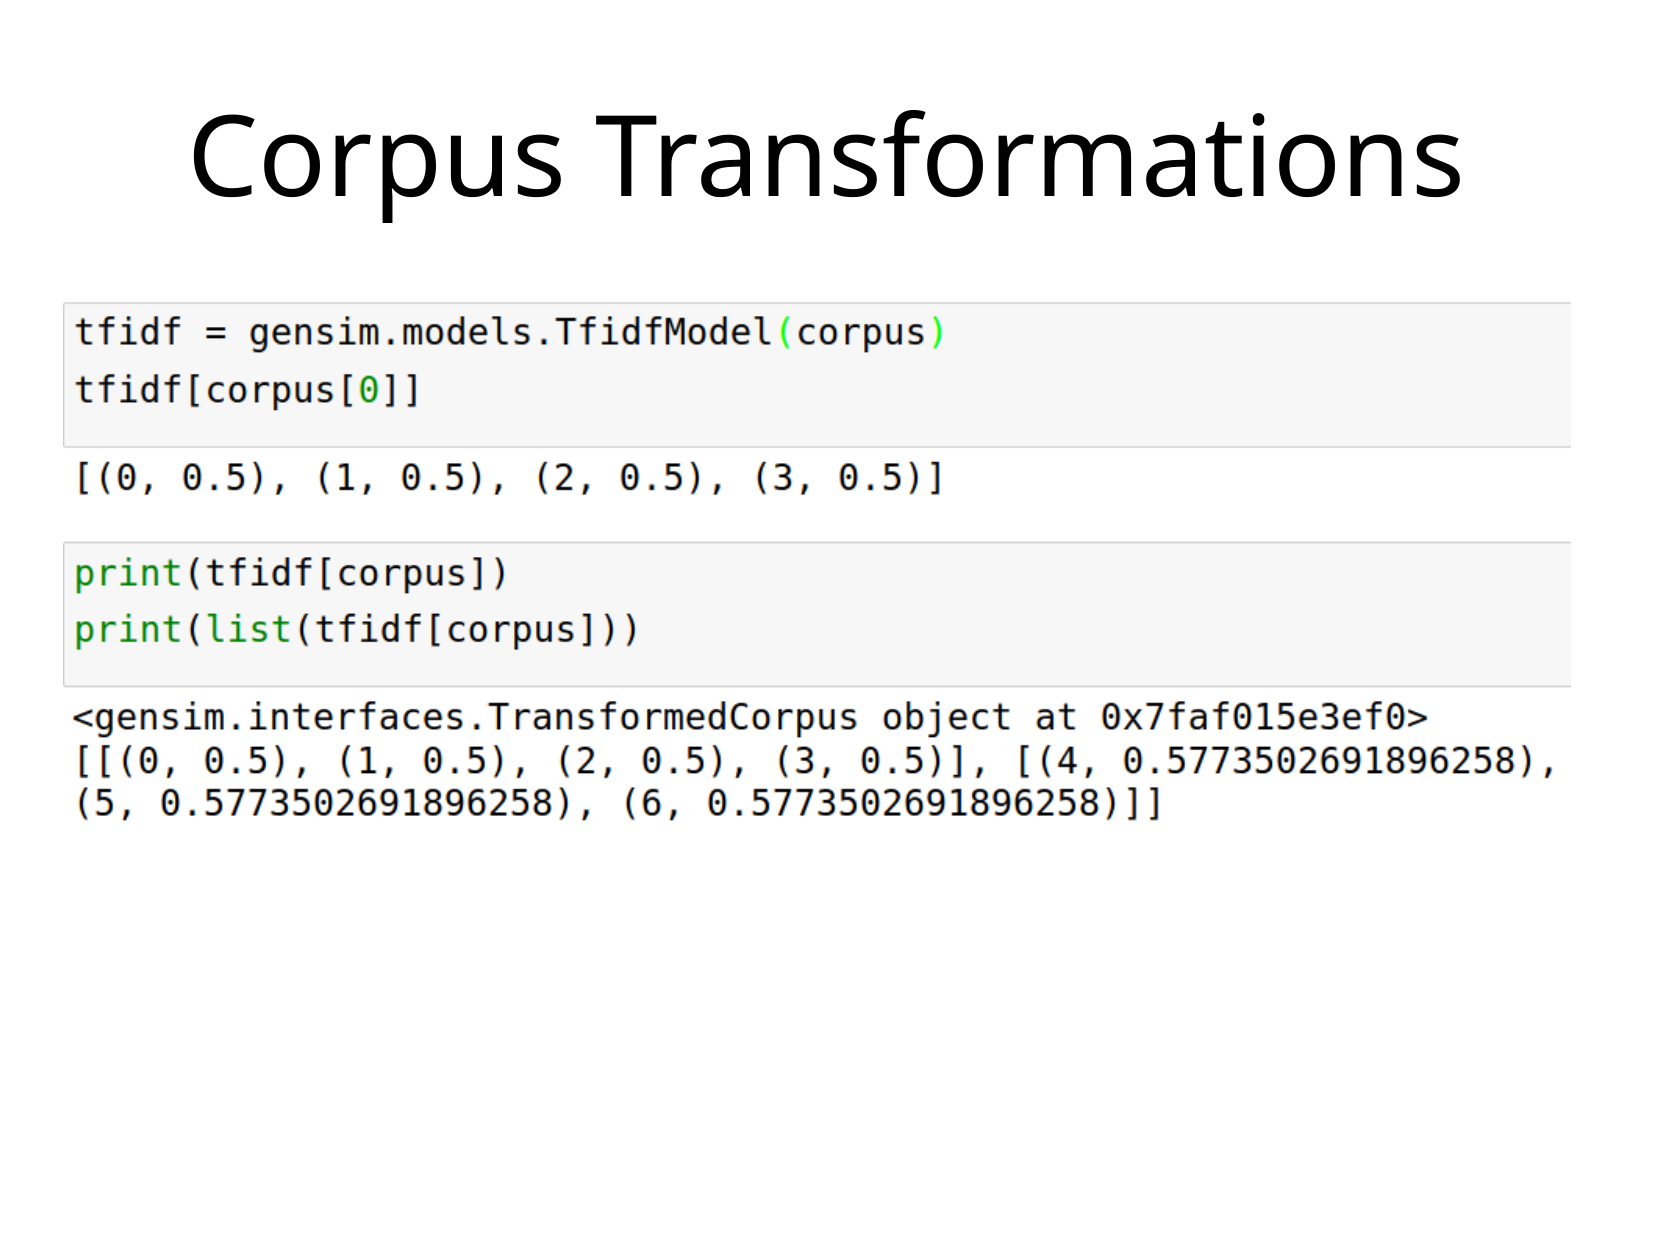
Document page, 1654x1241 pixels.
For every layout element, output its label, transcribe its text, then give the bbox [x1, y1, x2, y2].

picture [63, 290, 1571, 844]
title Corpus Transformations [82, 49, 1571, 257]
